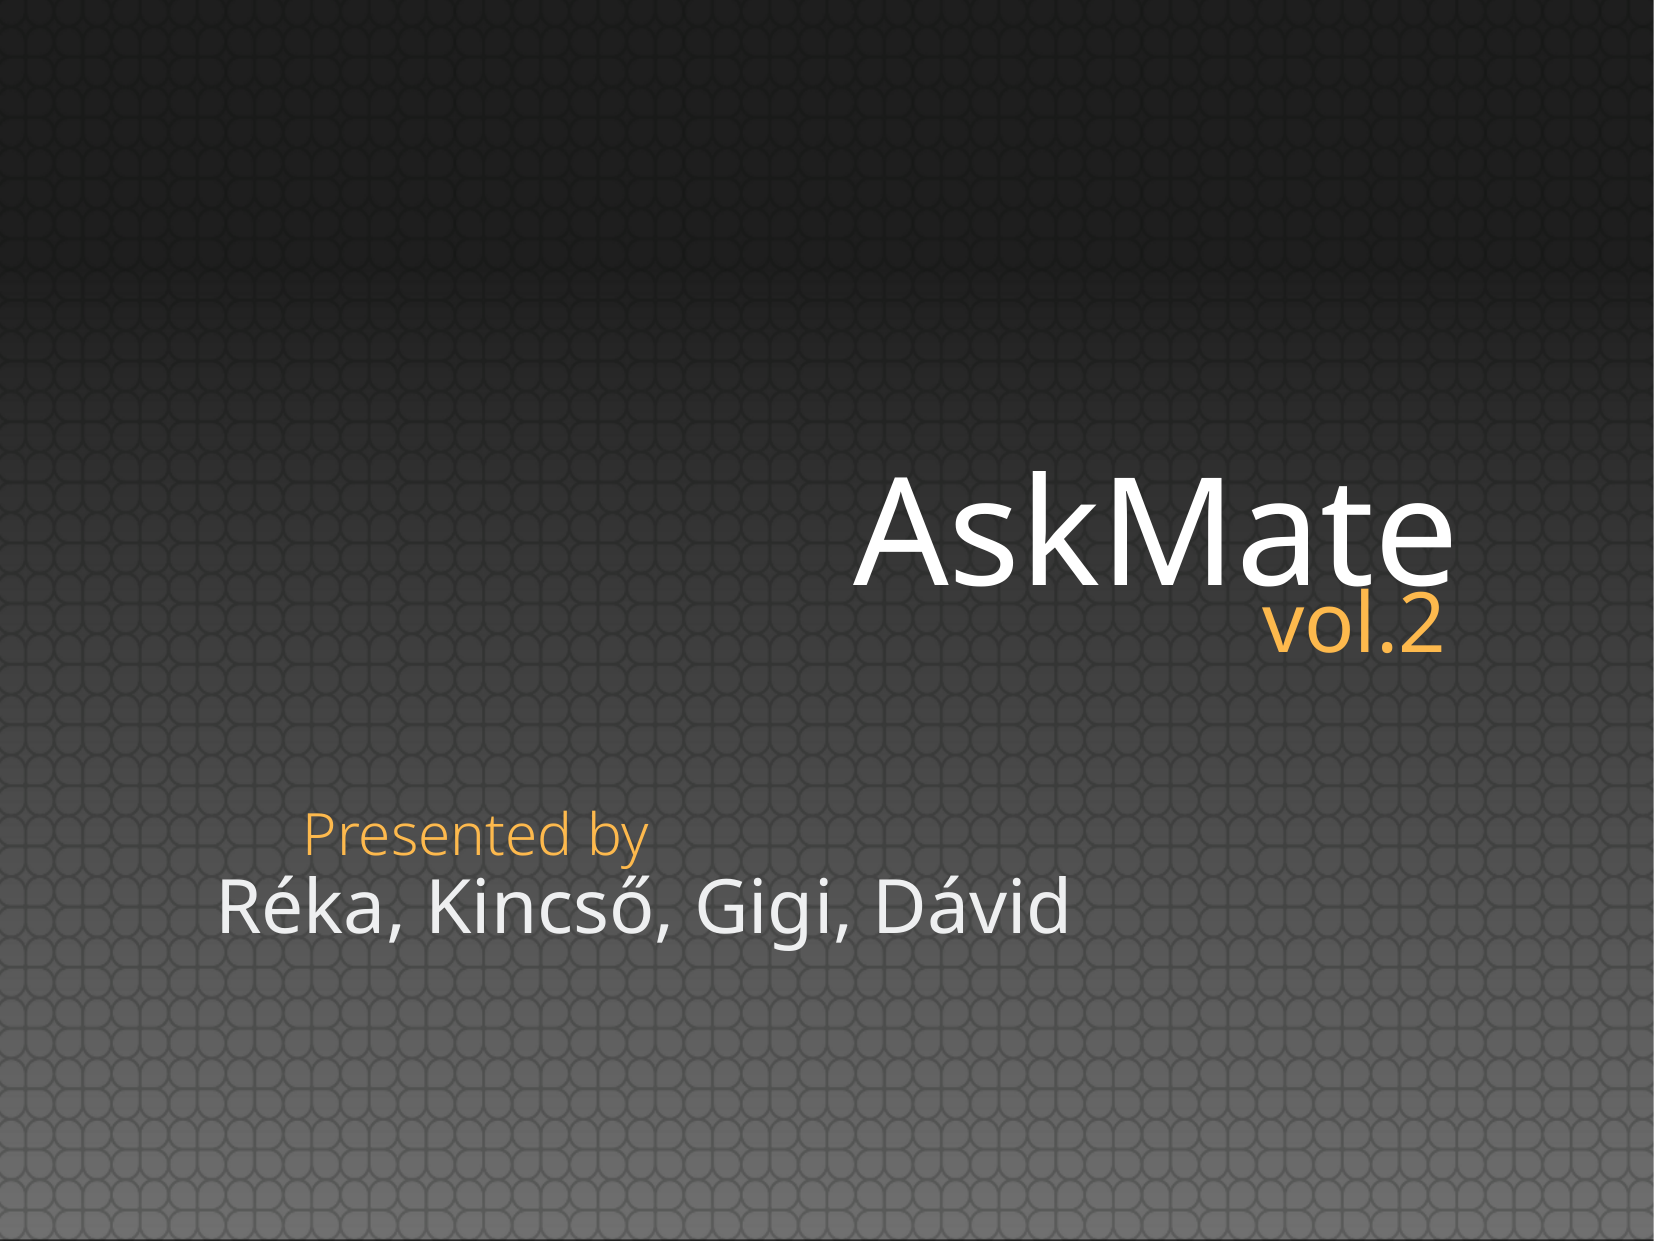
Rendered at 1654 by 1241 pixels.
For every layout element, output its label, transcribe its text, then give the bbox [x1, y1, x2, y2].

picture [0, 0, 1654, 1241]
text_box Réka, Kincső, Gigi, Dávid [200, 846, 1163, 949]
text_box AskMate [37, 417, 1475, 608]
subtitle vol.2 [100, 608, 1447, 669]
text_box Presented by [288, 785, 699, 869]
